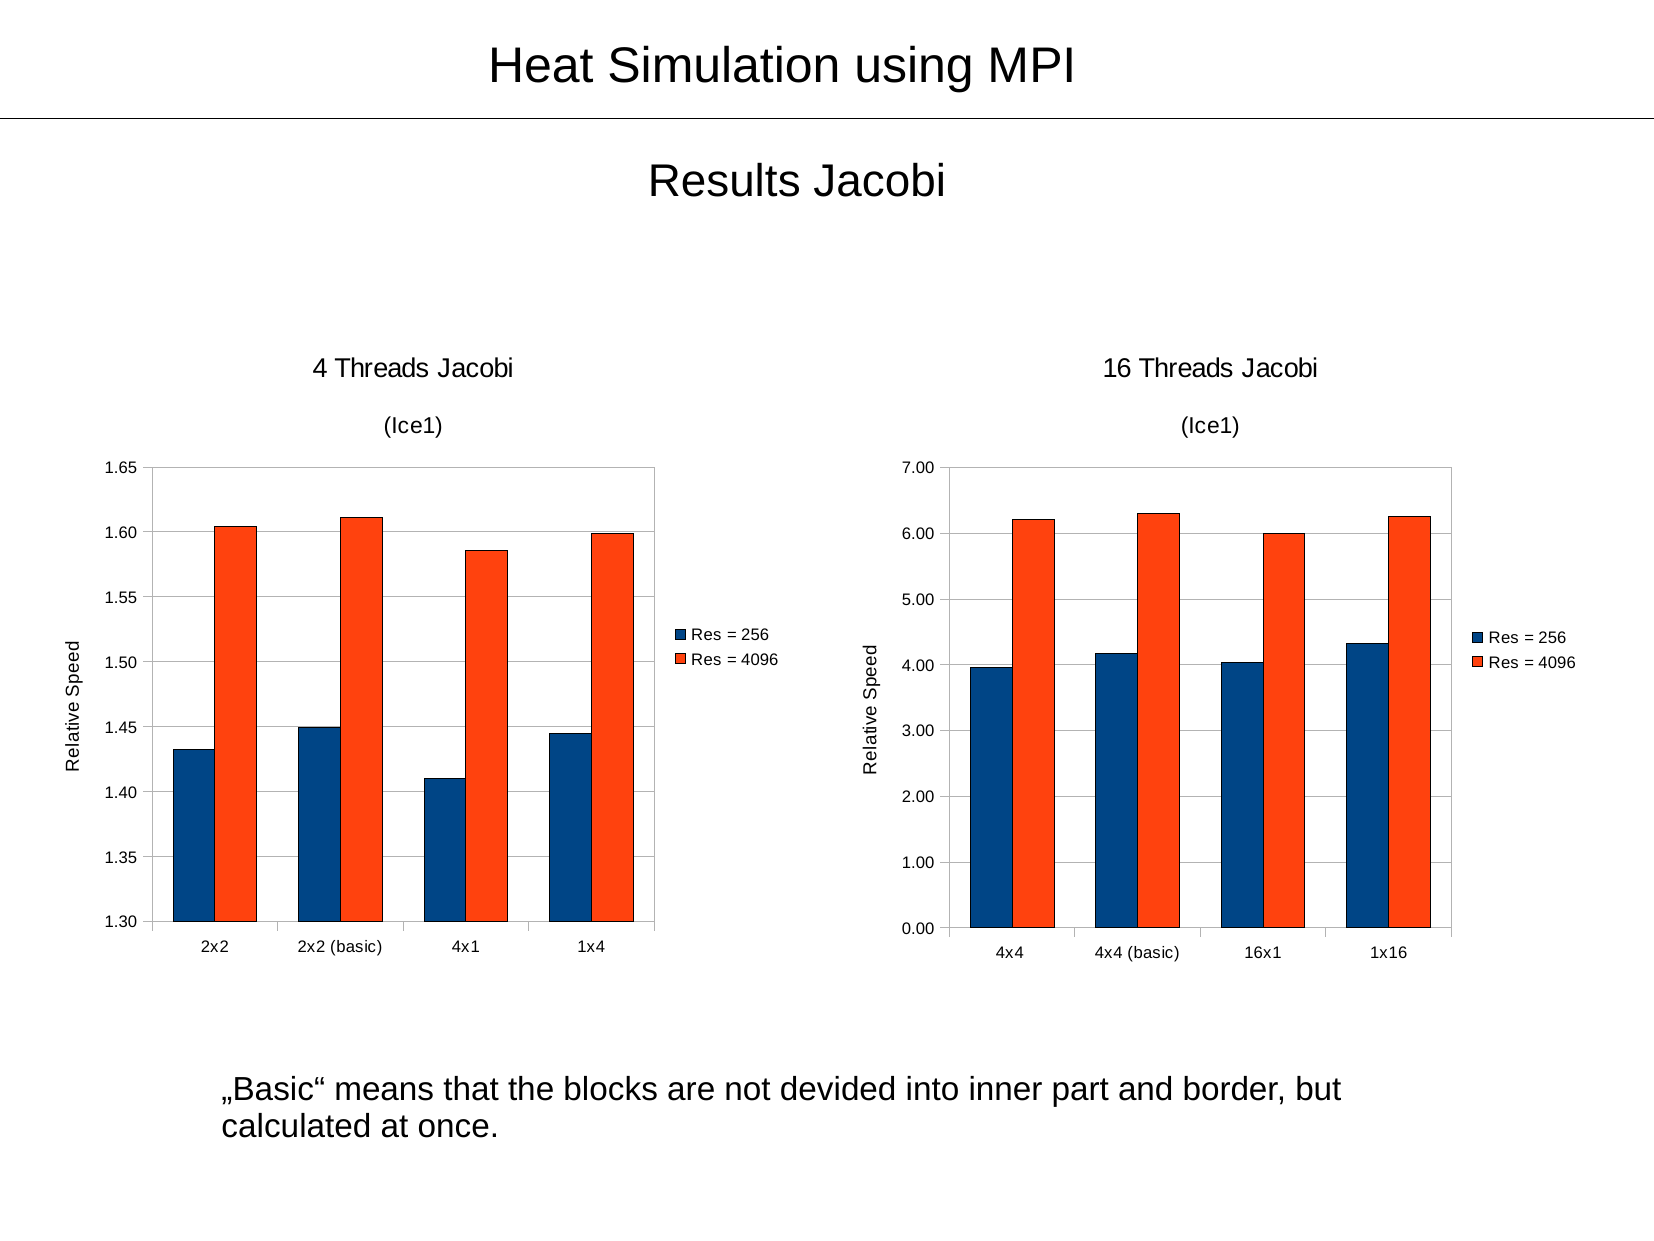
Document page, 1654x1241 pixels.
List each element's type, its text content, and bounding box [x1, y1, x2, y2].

chart [826, 324, 1595, 975]
chart [29, 324, 798, 969]
text_box Heat Simulation using MPI [265, 29, 1300, 101]
text_box „Basic“ means that the blocks are not devided into inner part and border, but calculated at once. [206, 1062, 1447, 1152]
text_box Results Jacobi [472, 147, 1123, 214]
